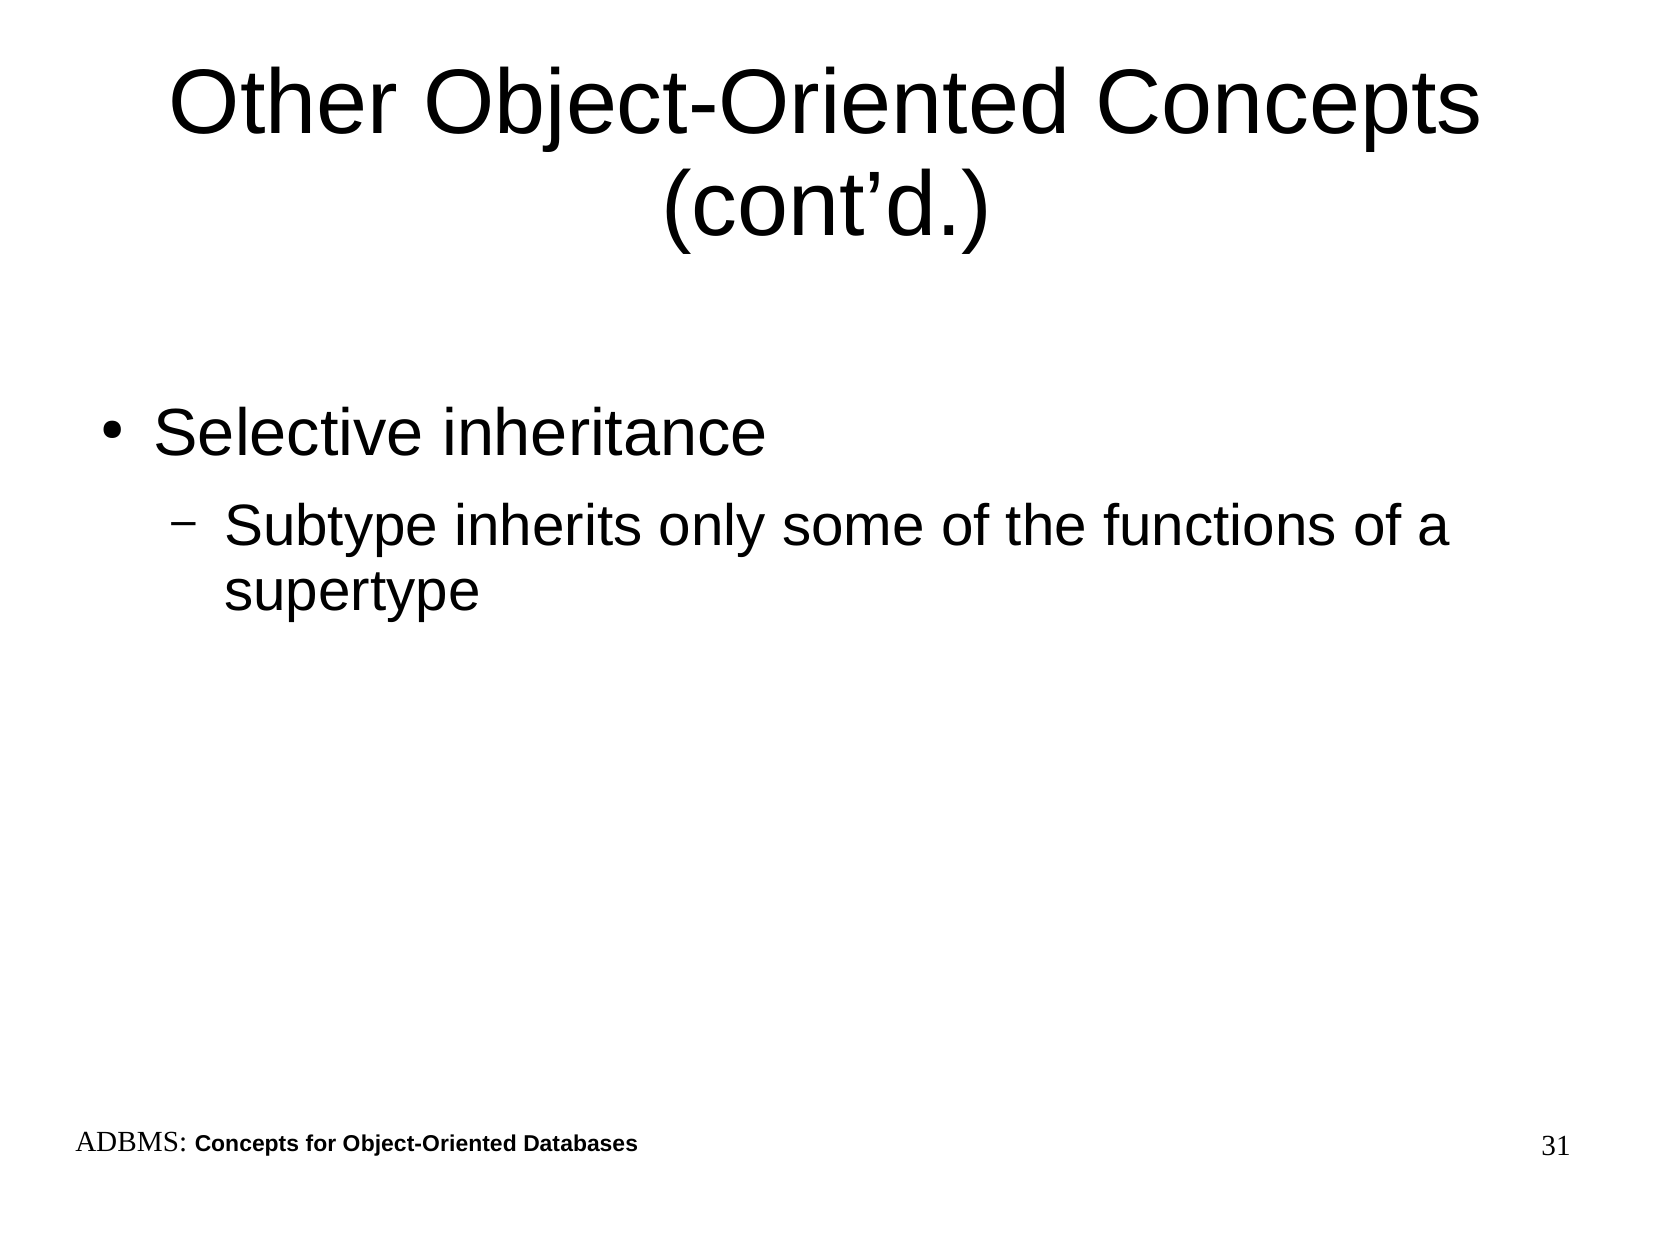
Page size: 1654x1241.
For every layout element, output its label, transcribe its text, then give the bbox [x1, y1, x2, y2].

title Other Object-Oriented Concepts (cont’d.) [82, 49, 1571, 257]
list Selective inheritance Subtype inherits only some of the functions of a supertype [82, 290, 1571, 1010]
